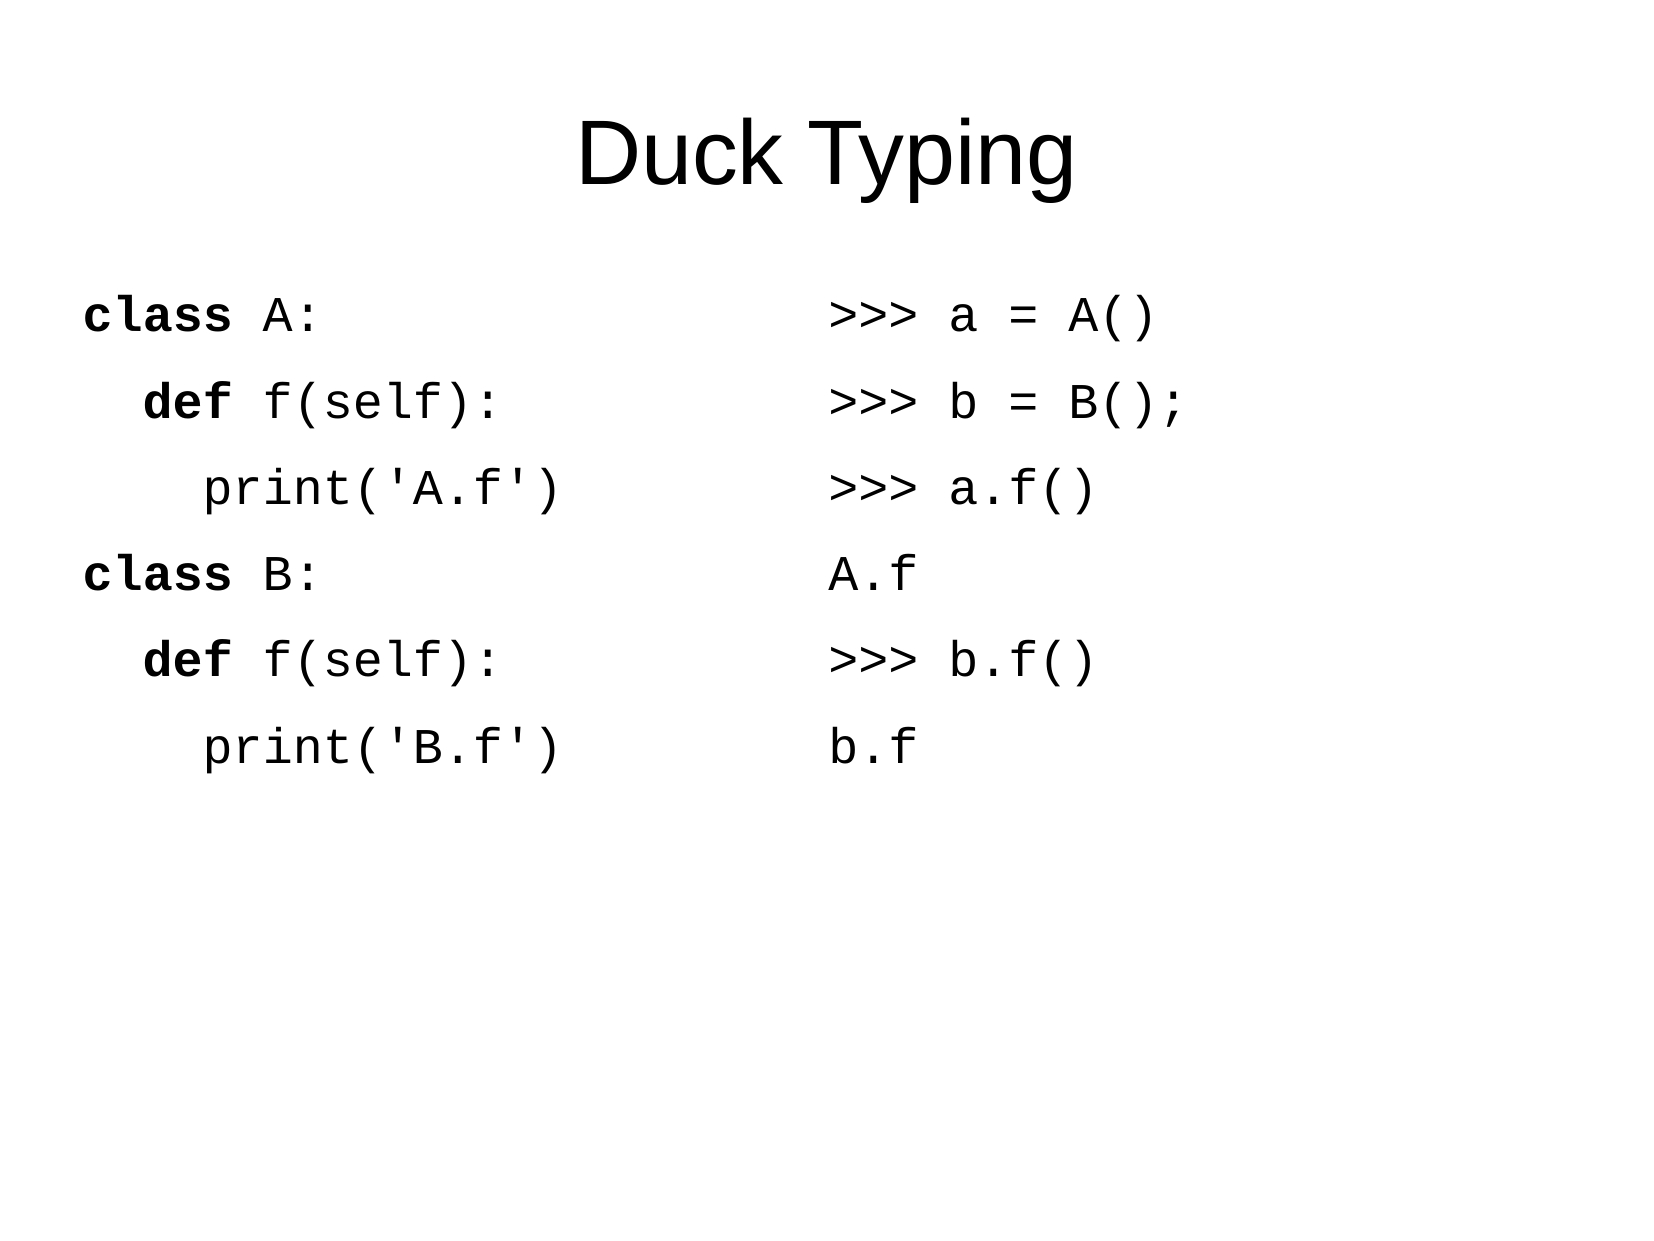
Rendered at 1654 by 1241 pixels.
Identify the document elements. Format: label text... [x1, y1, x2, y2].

list >>> a = A() >>> b = B(); >>> a.f() A.f >>> b.f() b.f [828, 290, 1539, 1010]
title Duck Typing [82, 49, 1571, 257]
list class A: def f(self): print('A.f') class B: def f(self): print('B.f') [82, 290, 793, 1010]
